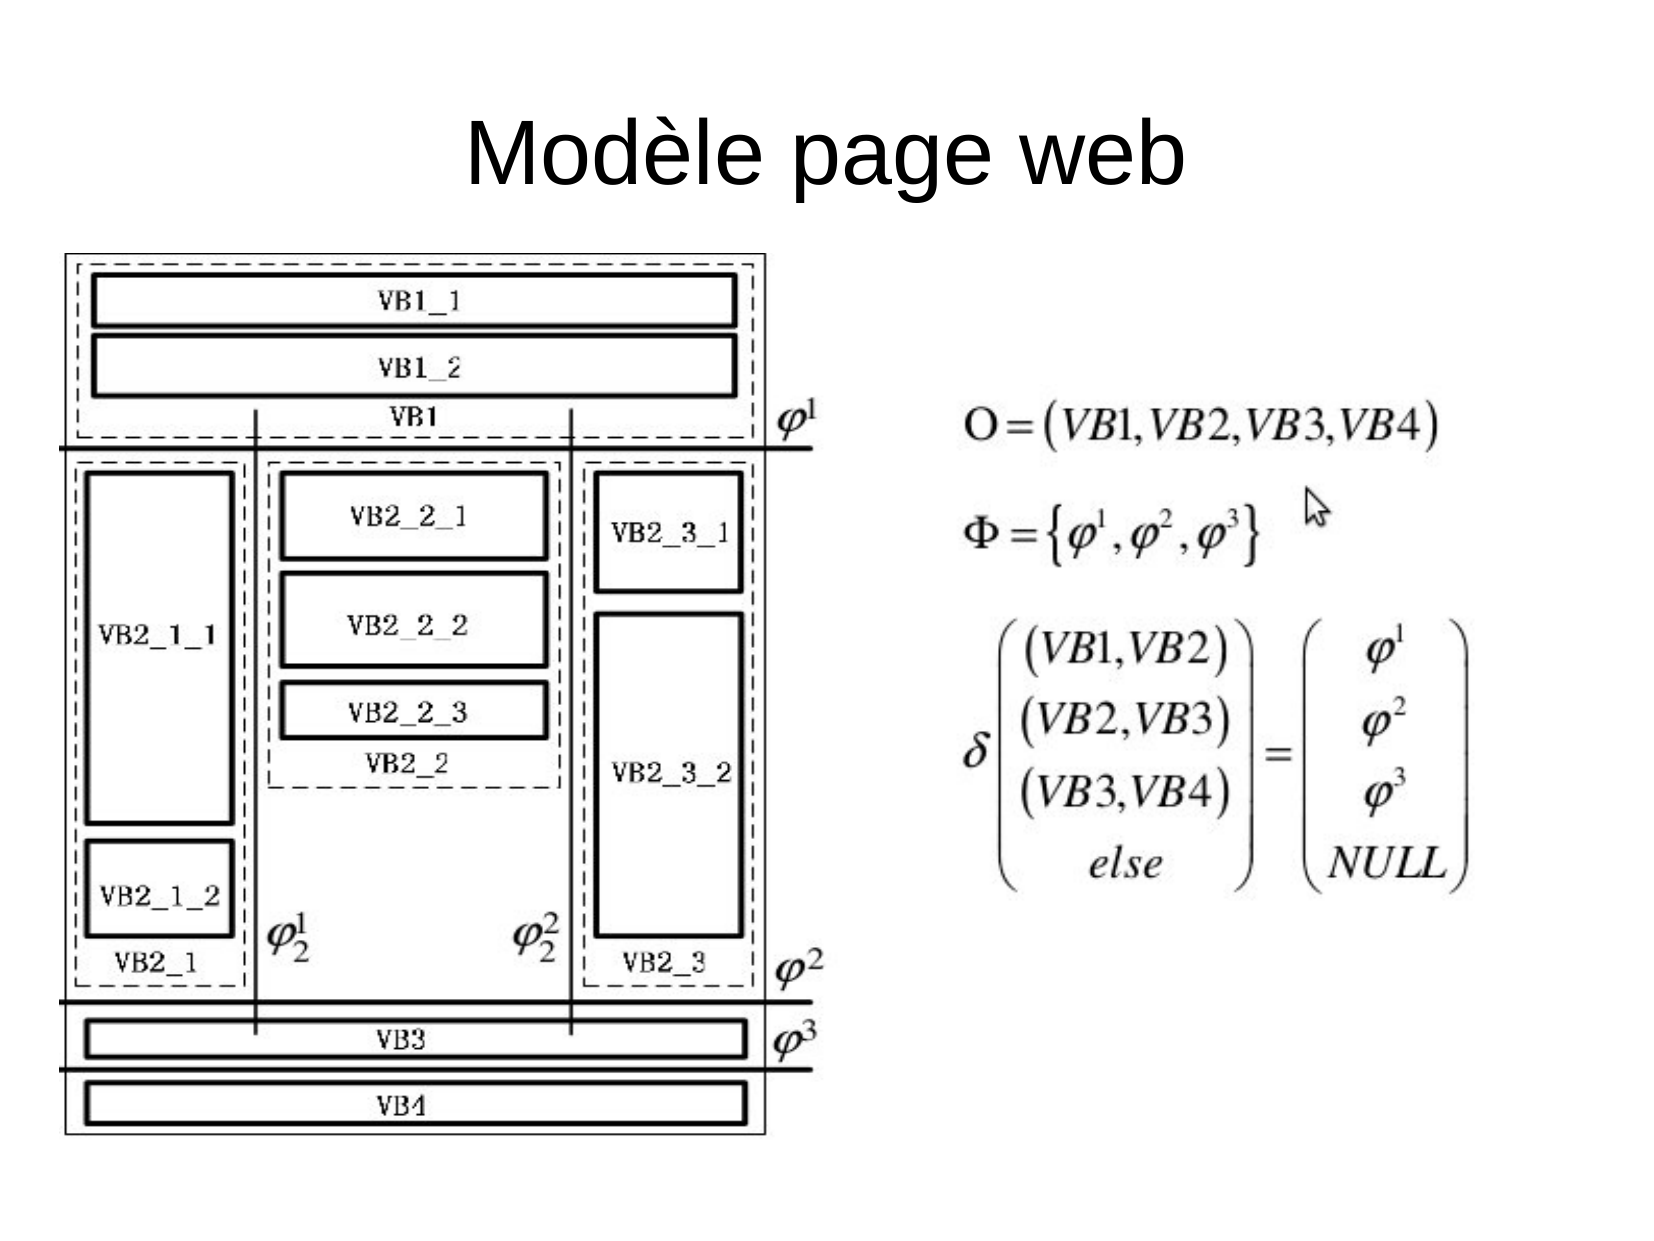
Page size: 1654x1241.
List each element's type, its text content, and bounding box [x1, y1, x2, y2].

title Modèle page web [82, 49, 1571, 257]
picture [874, 384, 1552, 951]
picture [59, 253, 852, 1157]
